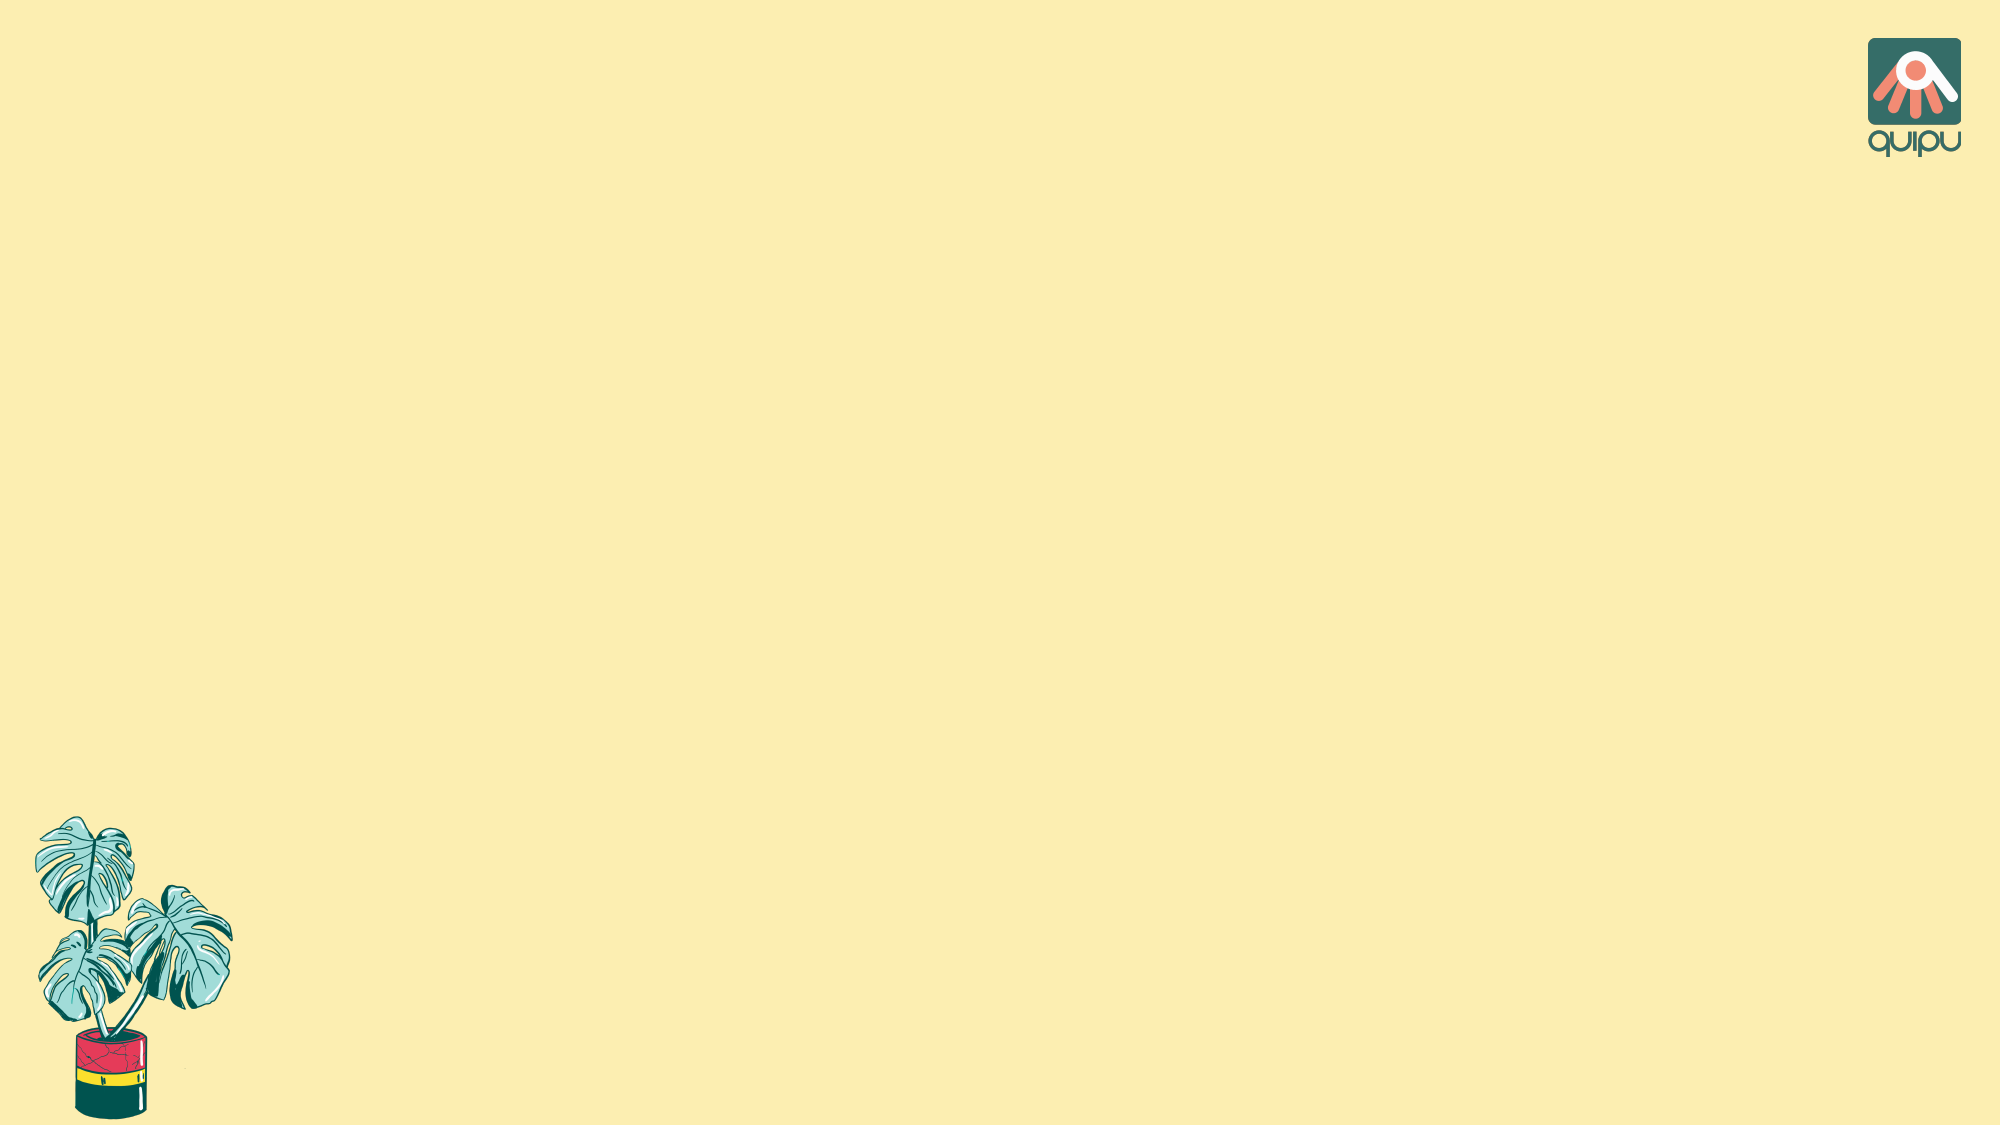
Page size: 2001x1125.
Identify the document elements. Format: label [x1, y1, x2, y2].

picture [1868, 38, 1961, 157]
picture [11, 796, 242, 1125]
